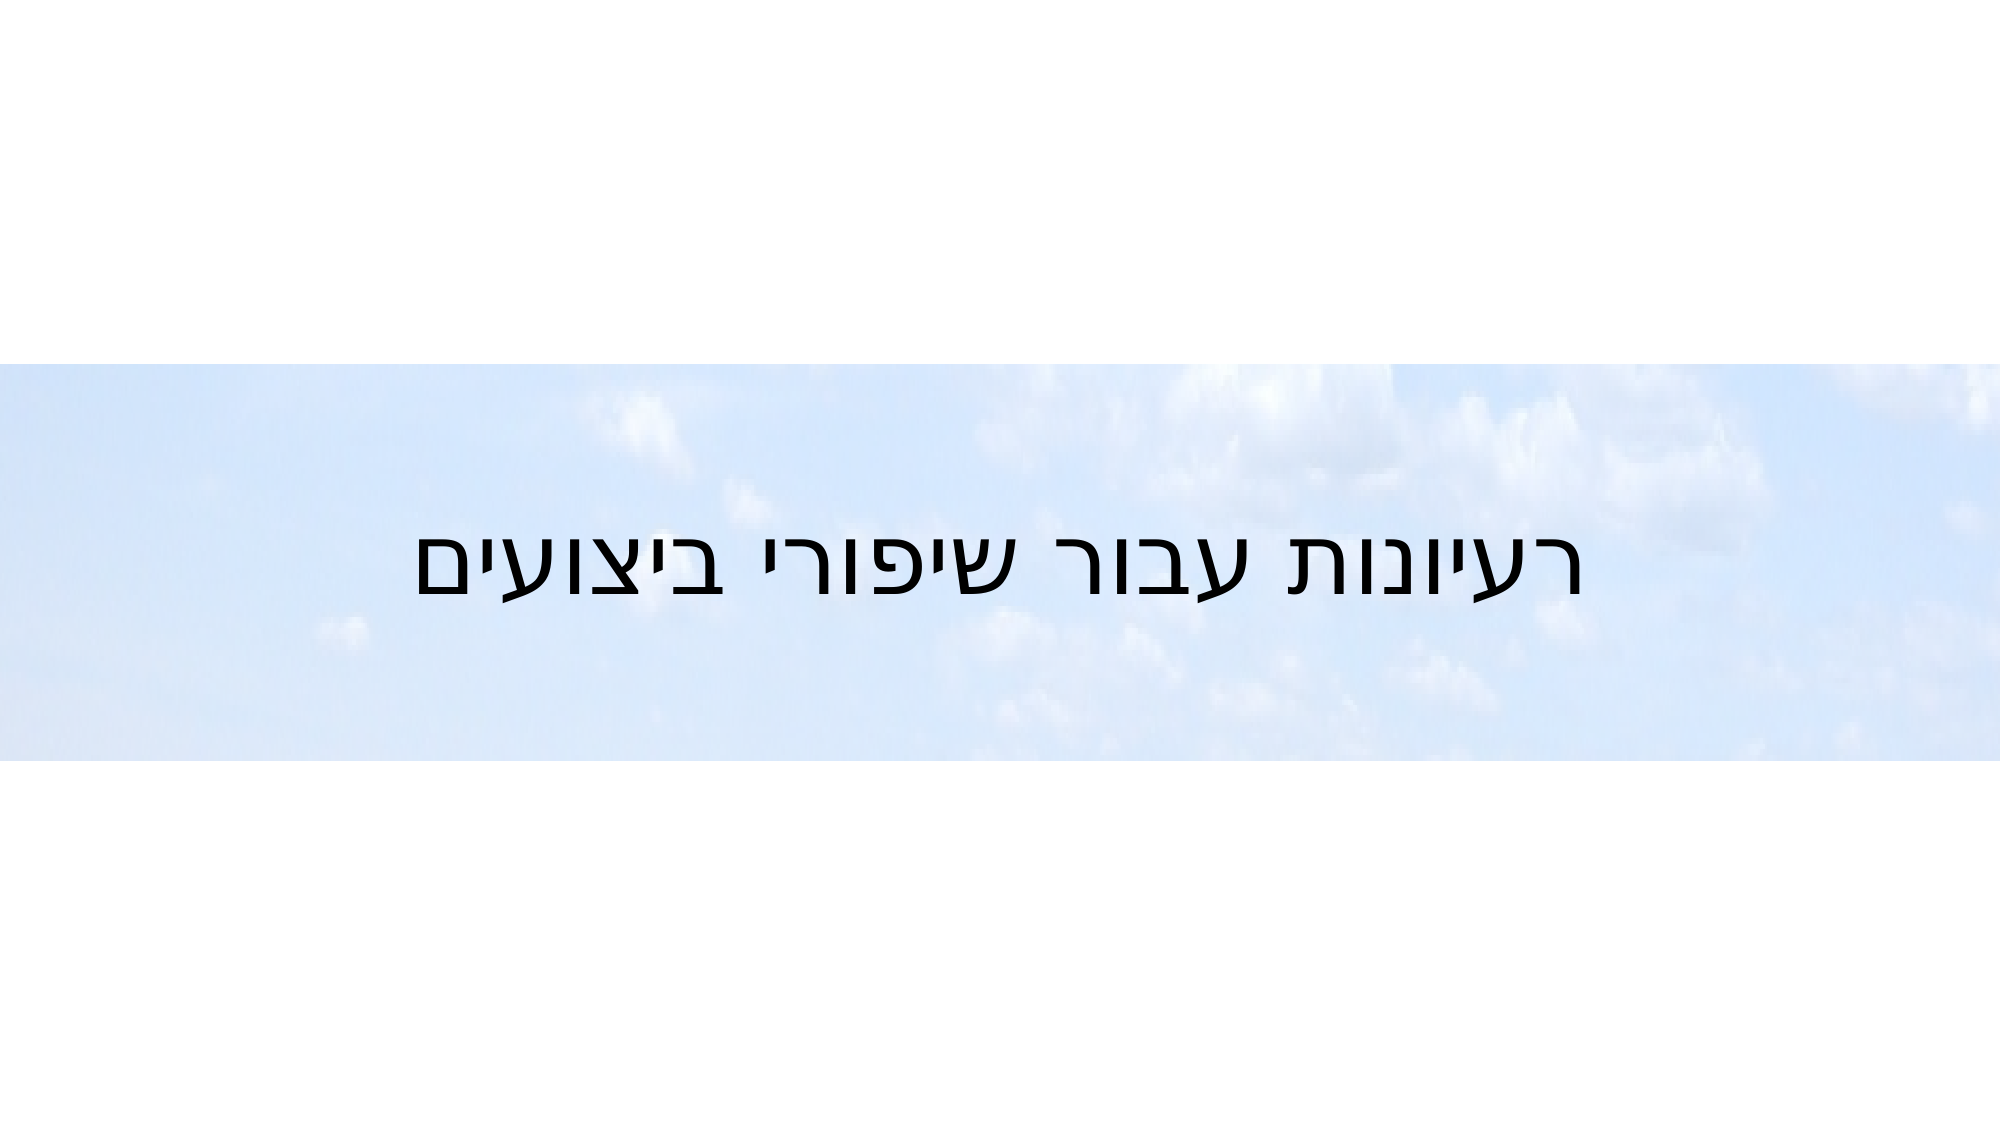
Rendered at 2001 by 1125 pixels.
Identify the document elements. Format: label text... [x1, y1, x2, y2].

title רעיונות עבור שיפורי ביצועים [0, 496, 2000, 629]
